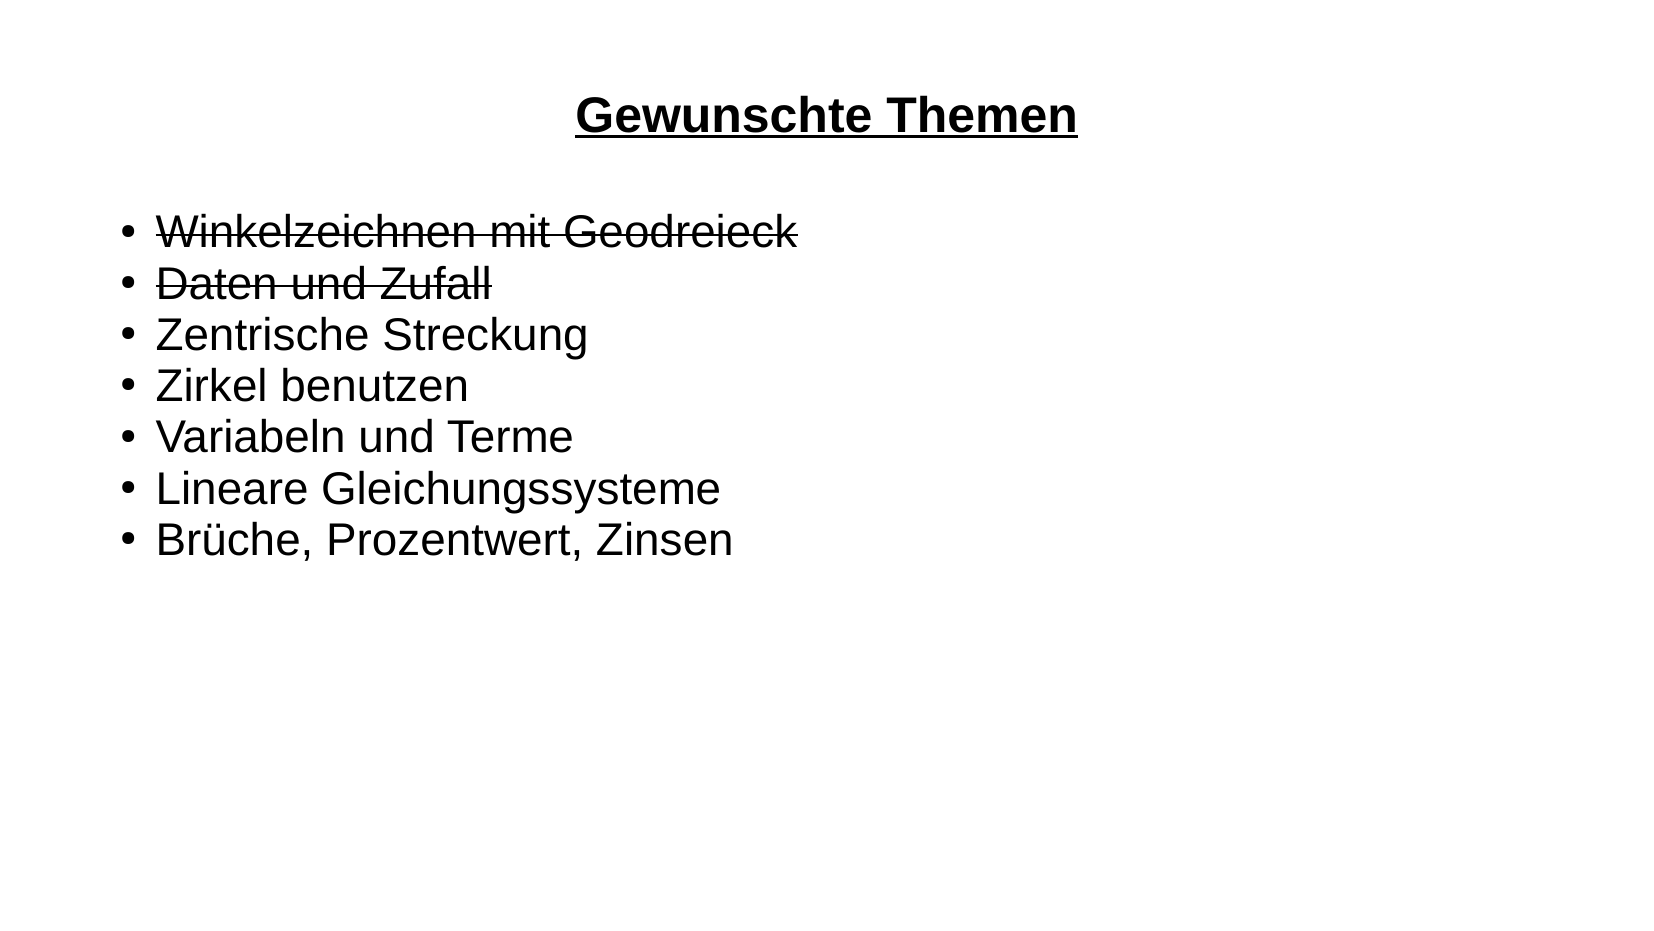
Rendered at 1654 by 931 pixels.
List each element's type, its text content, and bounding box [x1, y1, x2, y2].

subtitle Winkelzeichnen mit Geodreieck Daten und Zufall Zentrische Streckung Zirkel benutzen Variabeln und Terme Lineare Gleichungssysteme Brüche, Prozentwert, Zinsen [82, 153, 1571, 693]
title Gewunschte Themen [82, 37, 1571, 153]
